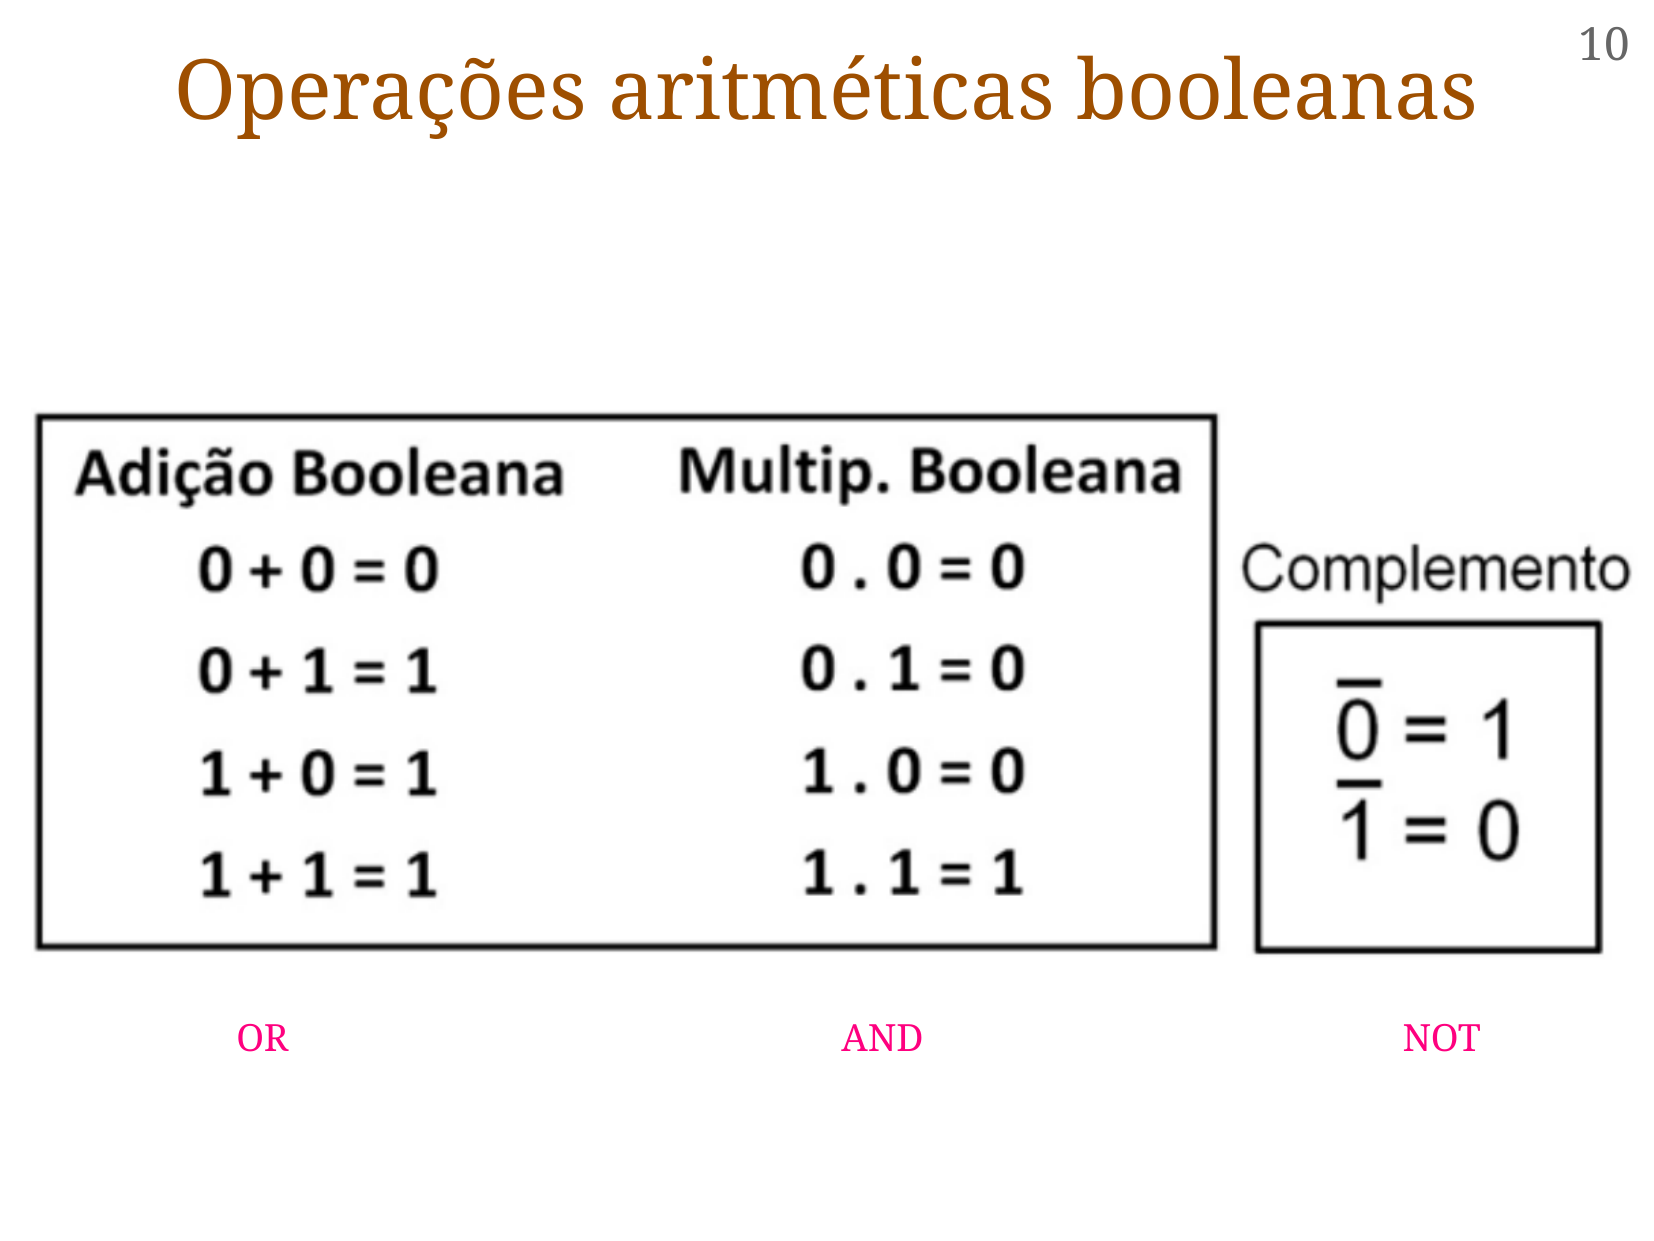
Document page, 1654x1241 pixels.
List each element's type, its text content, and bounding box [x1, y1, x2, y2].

title Operações aritméticas booleanas [59, 29, 1595, 148]
text_box AND [826, 1003, 939, 1070]
text_box OR [221, 1003, 304, 1070]
text_box NOT [1387, 1003, 1497, 1070]
picture [31, 406, 1639, 960]
